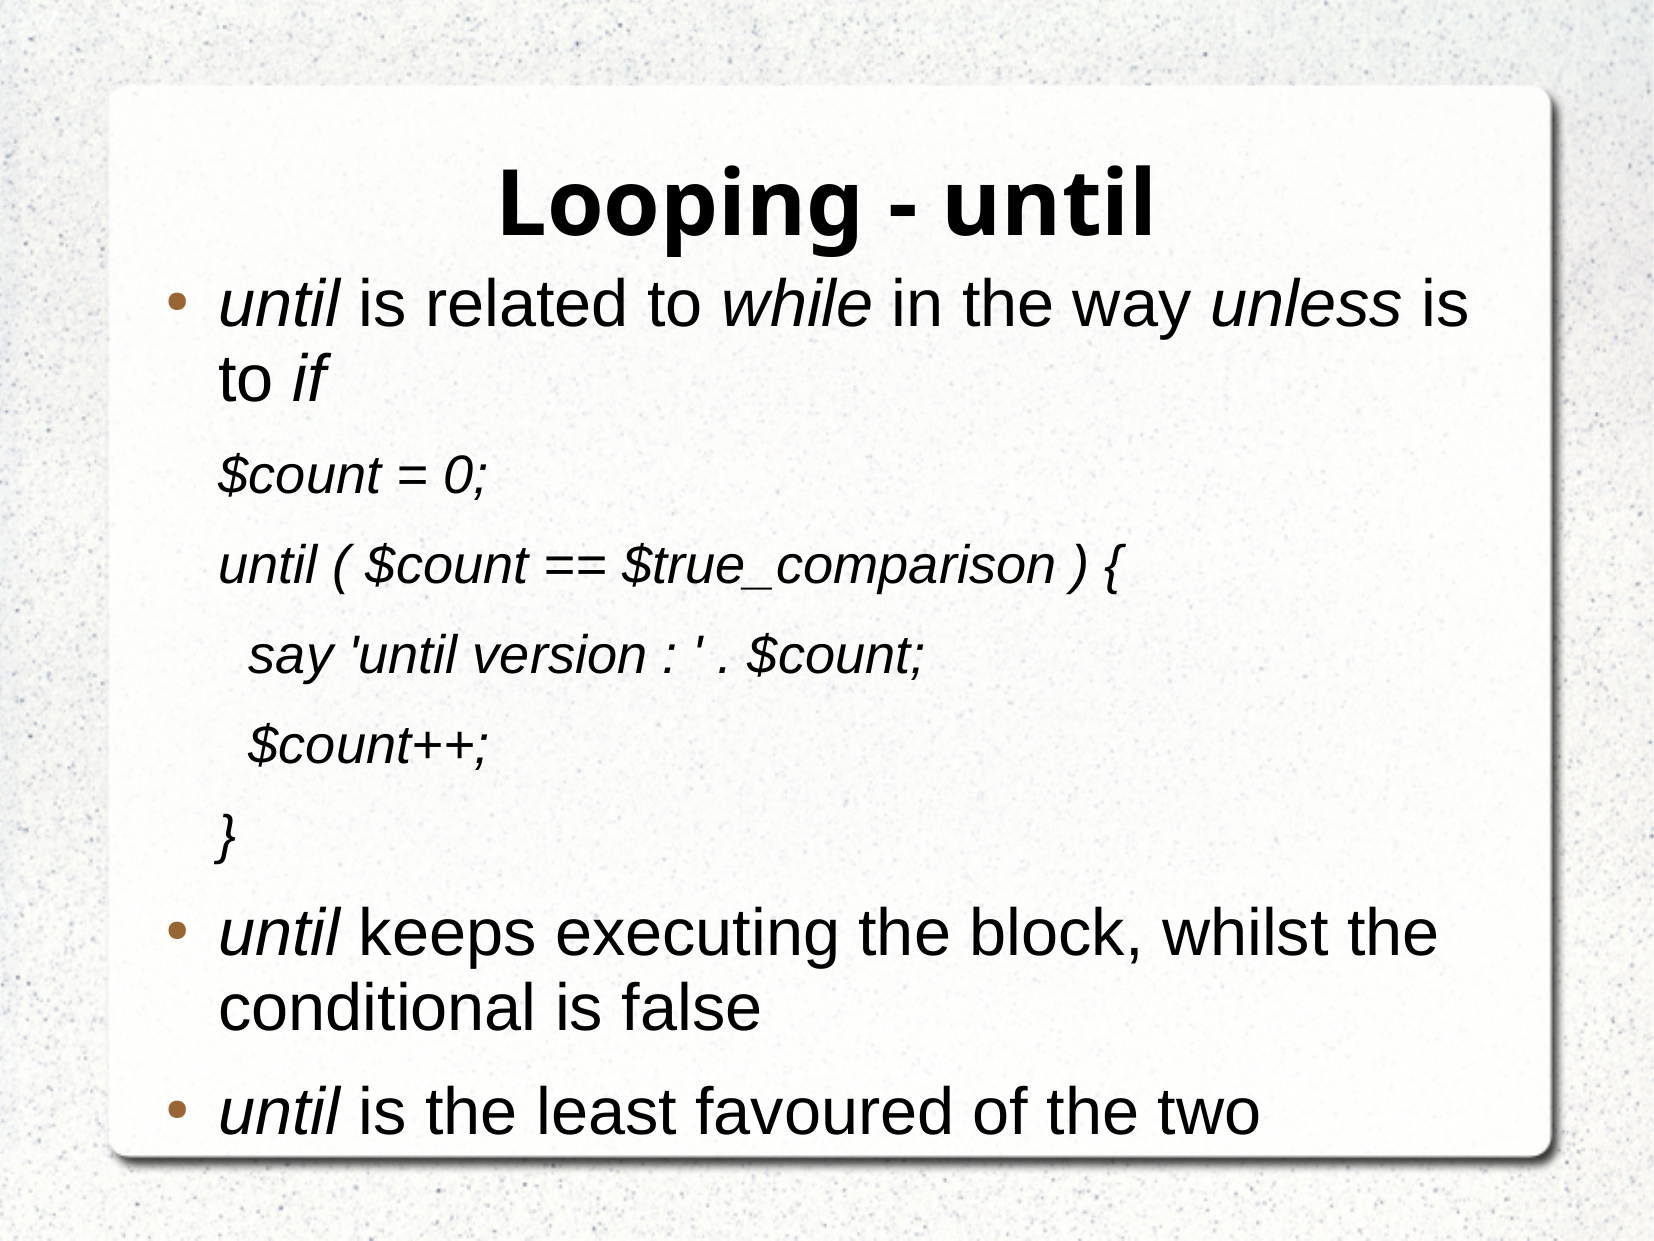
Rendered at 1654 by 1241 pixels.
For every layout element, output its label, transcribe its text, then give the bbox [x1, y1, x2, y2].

list until is related to while in the way unless is to if $count = 0; until ( $count == $true_comparison ) { say 'until version : ' . $count; $count++; } until keeps executing the block, whilst the conditional is false until is the least favoured of the two [147, 265, 1506, 1148]
title Looping - until [118, 96, 1536, 304]
picture [0, 0, 1654, 1241]
